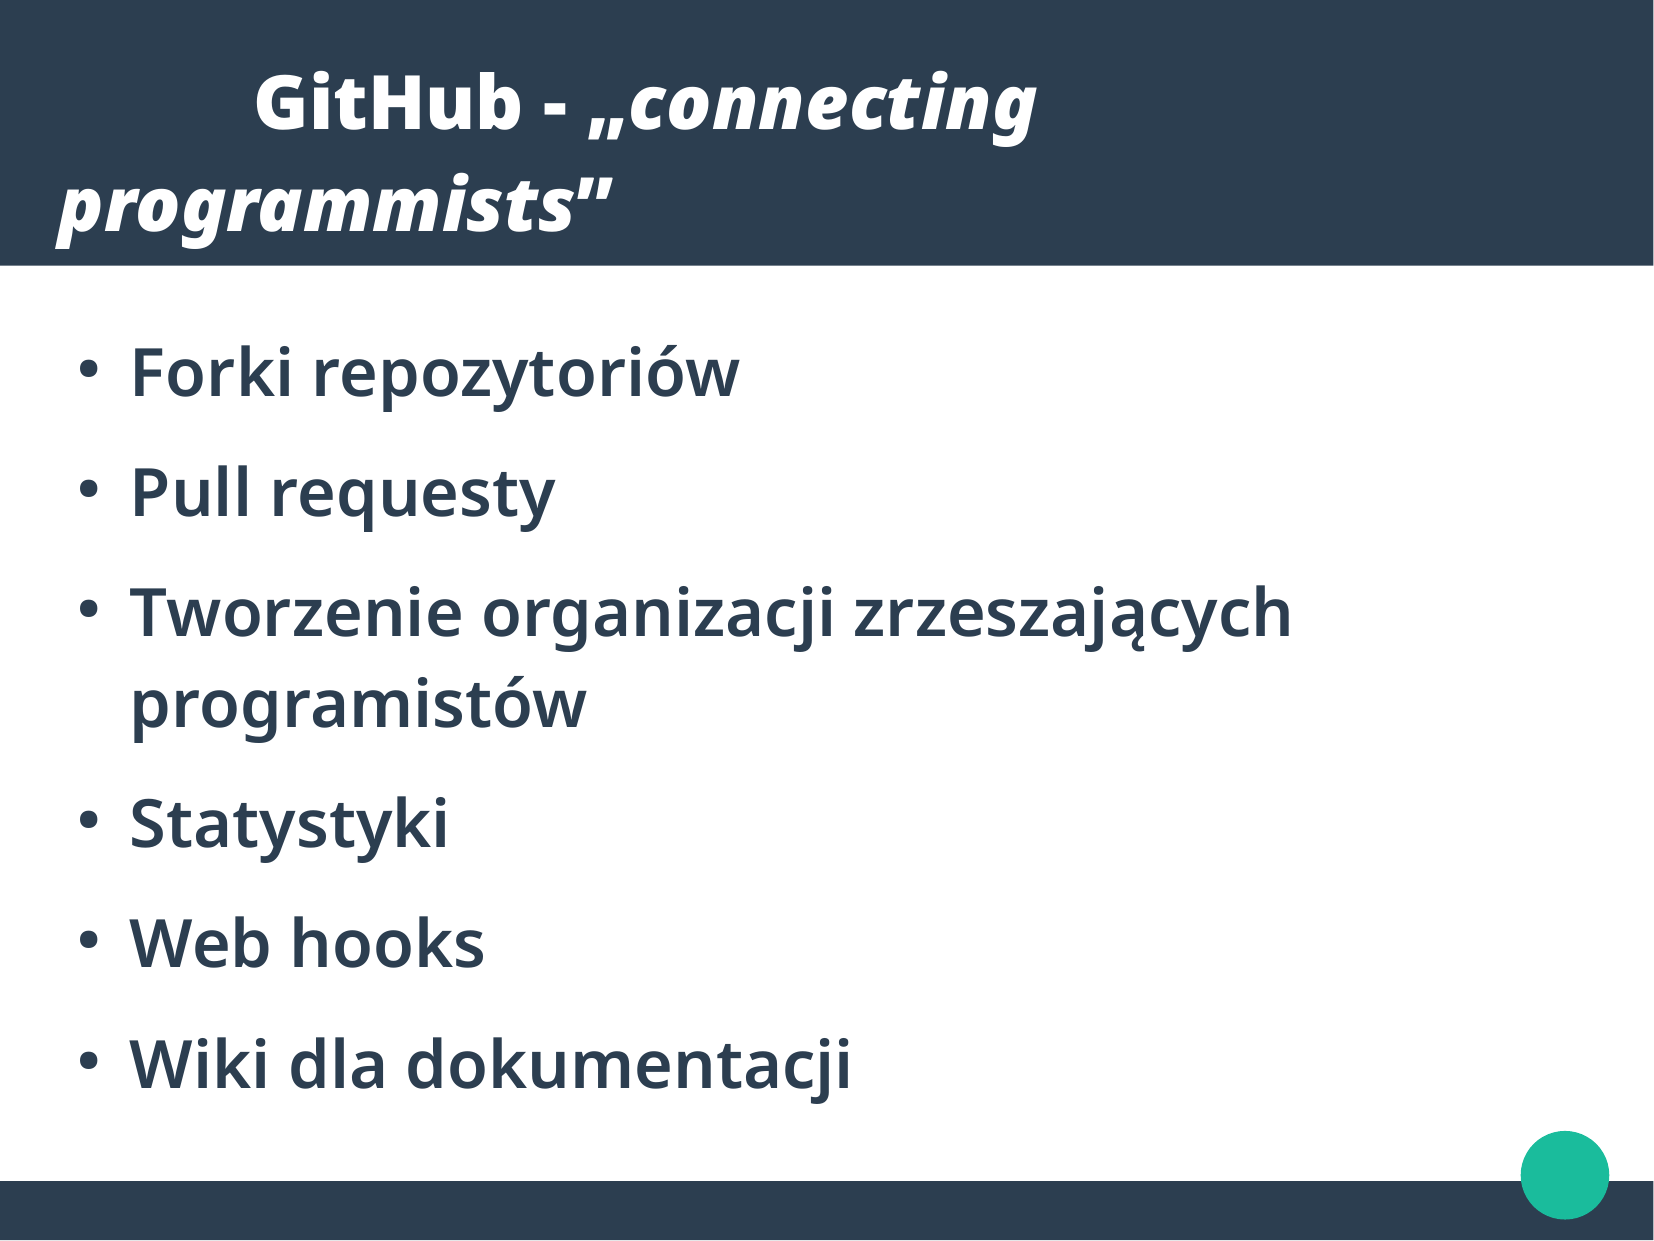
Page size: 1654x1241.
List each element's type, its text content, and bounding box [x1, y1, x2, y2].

list Forki repozytoriów Pull requesty Tworzenie organizacji zrzeszających programistów Statystyki Web hooks Wiki dla dokumentacji [59, 324, 1595, 1152]
title GitHub - „connecting programmists” [59, 49, 1595, 207]
